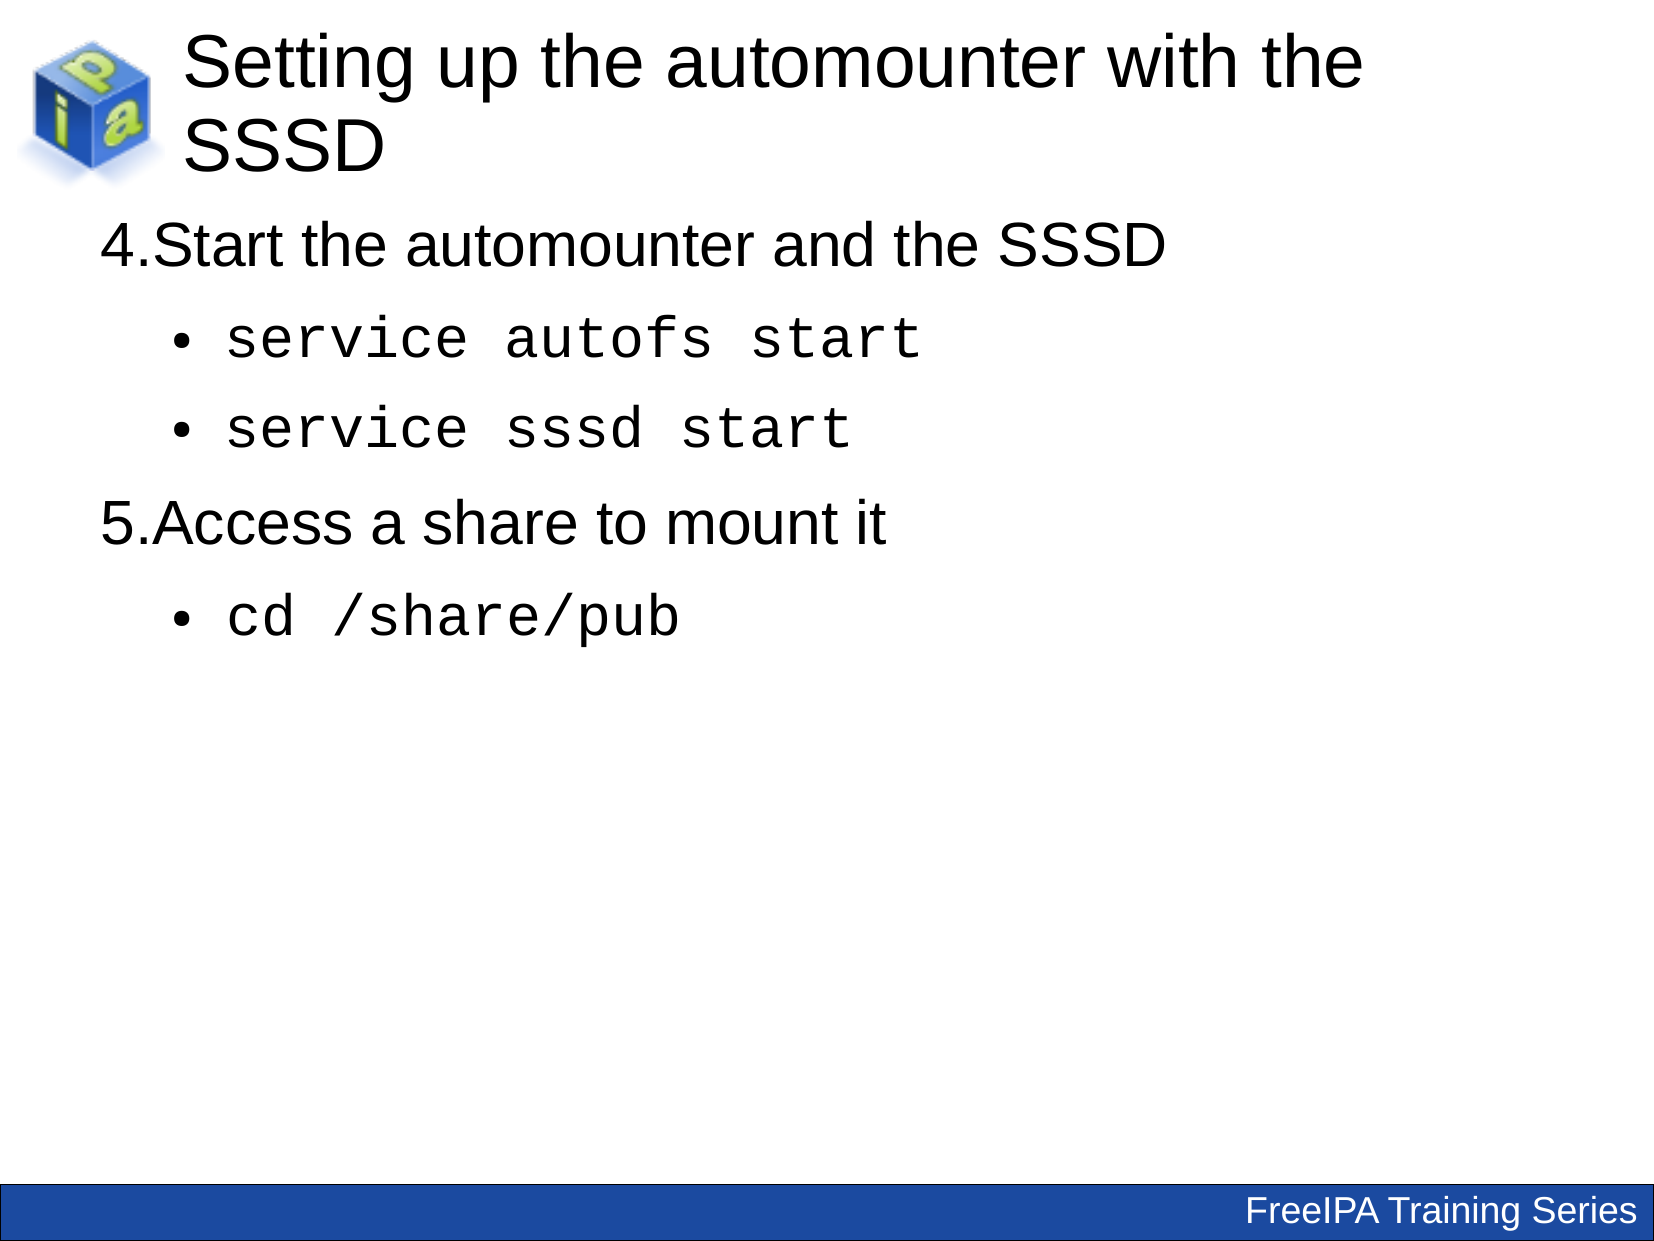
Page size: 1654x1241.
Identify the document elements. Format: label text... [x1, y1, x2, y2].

title Setting up the automounter with the SSSD [182, 19, 1579, 188]
list Start the automounter and the SSSD service autofs start service sssd start Access a share to mount it cd /share/pub [82, 209, 1571, 930]
picture [17, 34, 165, 193]
